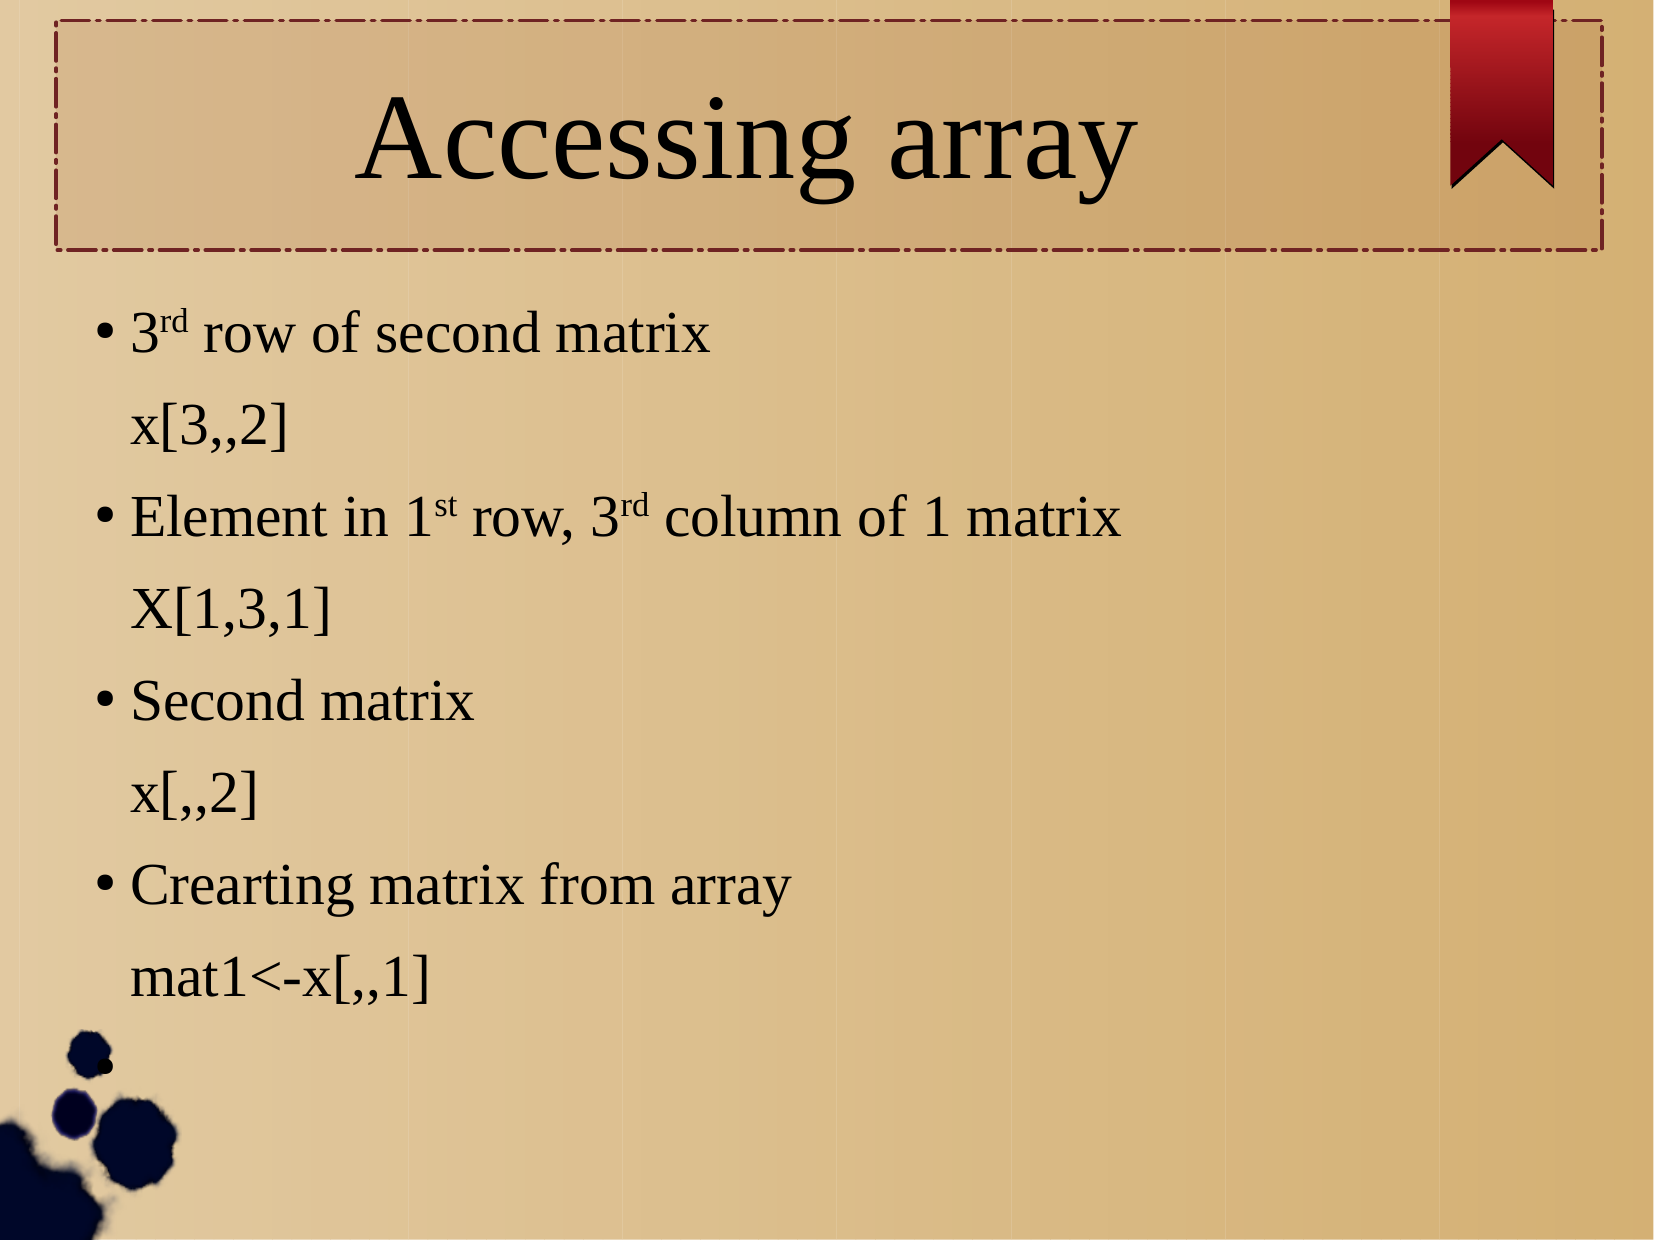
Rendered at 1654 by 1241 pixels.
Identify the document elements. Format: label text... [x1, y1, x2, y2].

title Accessing array [82, 47, 1412, 229]
list 3rd row of second matrix x[3,,2] Element in 1st row, 3rd column of 1 matrix X[1,3,1] Second matrix x[,,2] Crearting matrix from array mat1<-x[,,1] [82, 299, 1571, 1019]
